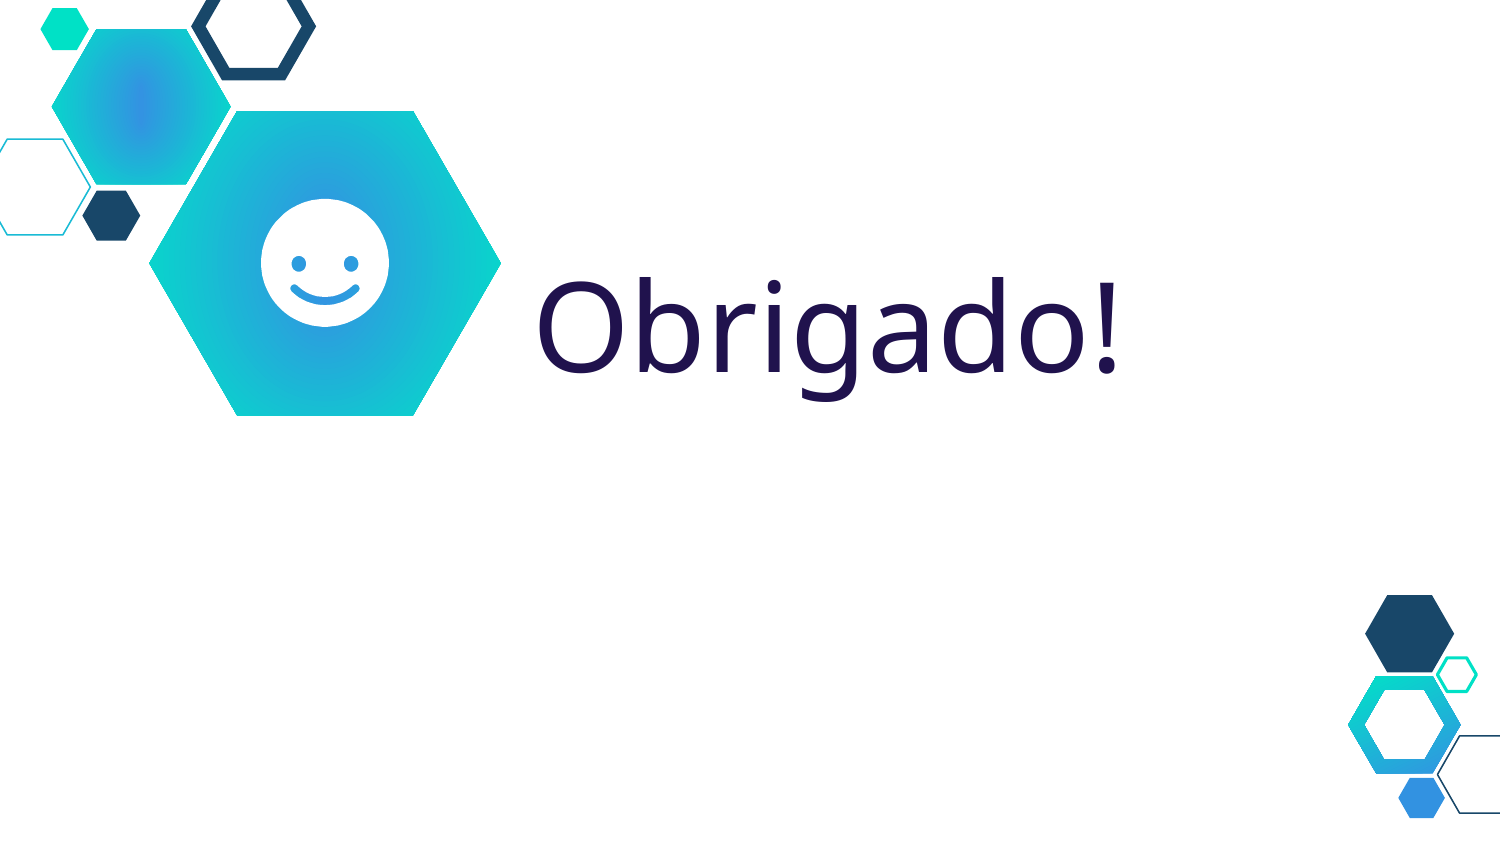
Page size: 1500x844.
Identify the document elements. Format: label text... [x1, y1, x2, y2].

title Obrigado! [517, 222, 1266, 413]
text_box [149, 111, 501, 416]
